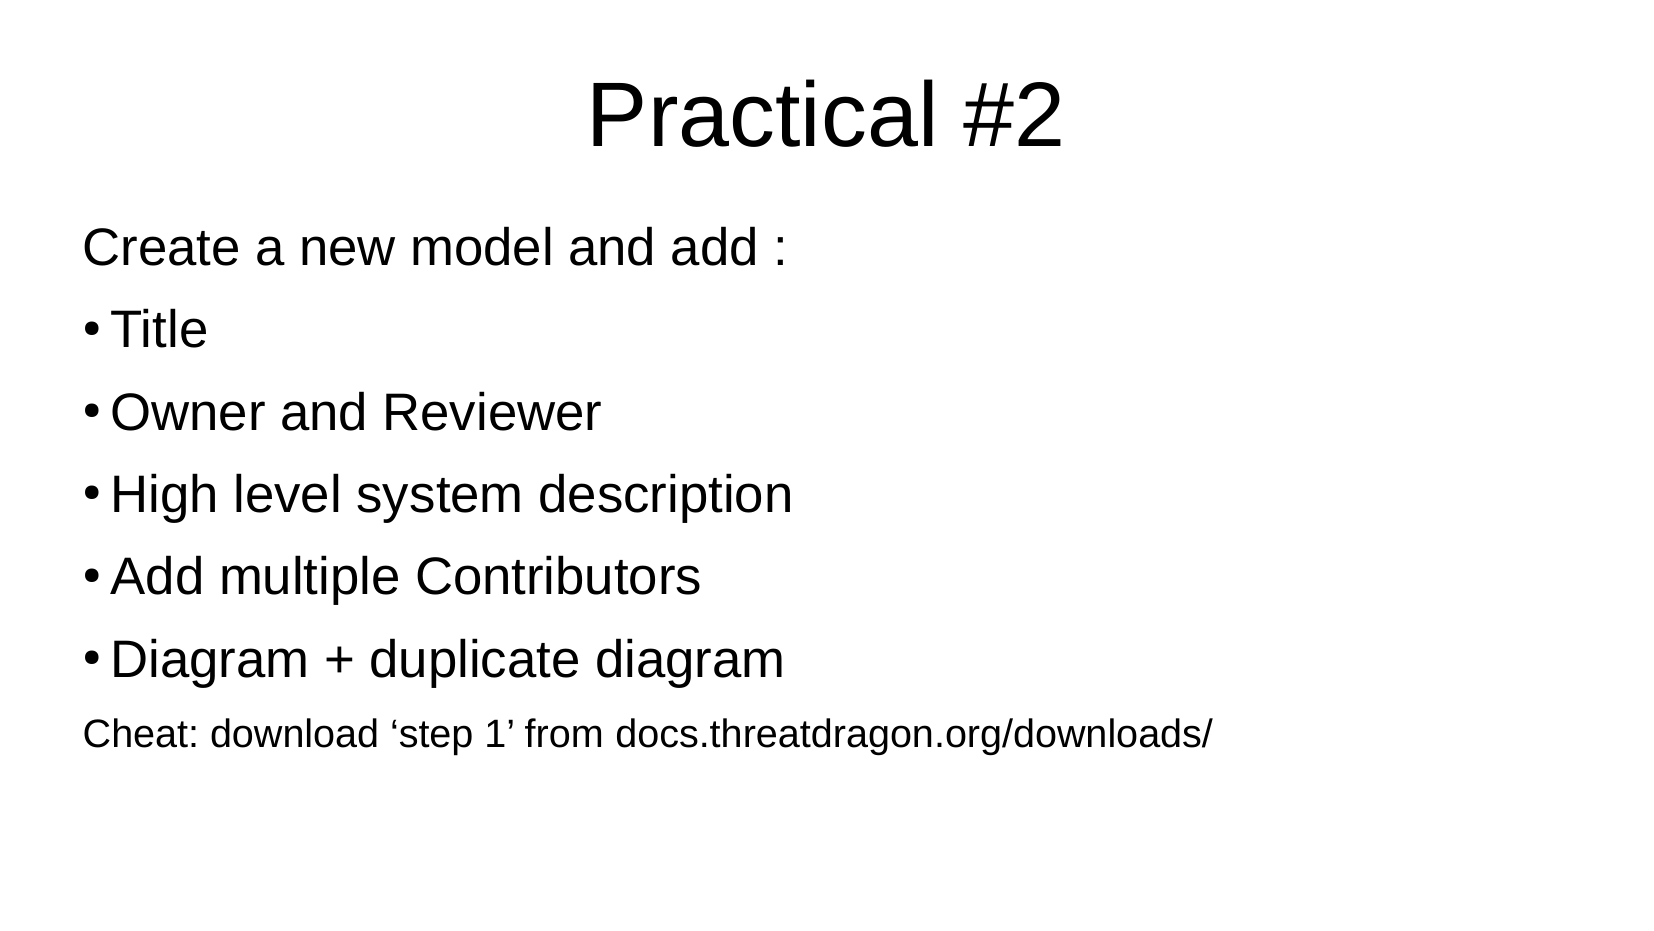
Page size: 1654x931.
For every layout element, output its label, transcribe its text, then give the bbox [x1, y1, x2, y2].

title Practical #2 [82, 37, 1571, 193]
list Create a new model and add : Title Owner and Reviewer High level system description Add multiple Contributors Diagram + duplicate diagram Cheat: download ‘step 1’ from docs.threatdragon.org/downloads/ [82, 217, 1571, 758]
